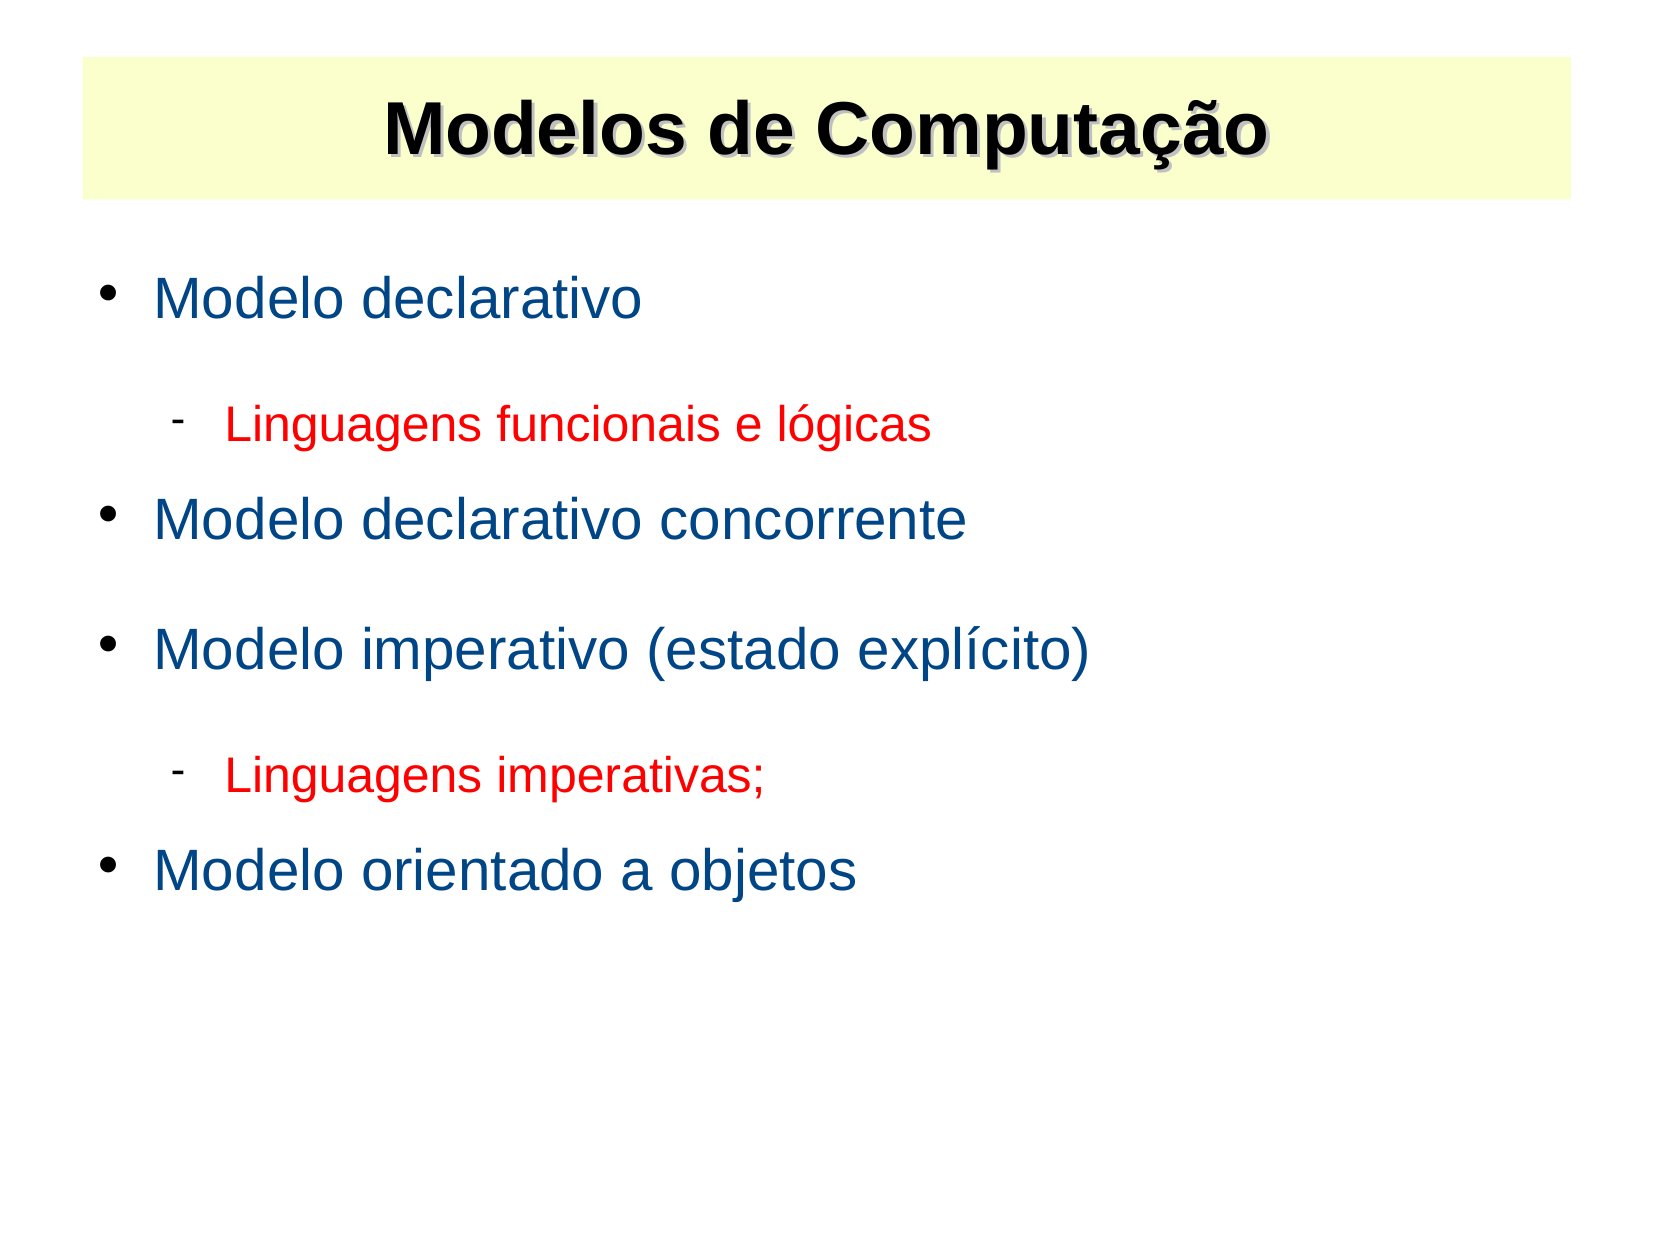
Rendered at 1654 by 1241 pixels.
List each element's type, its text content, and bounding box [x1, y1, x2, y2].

title Modelos de Computação [82, 56, 1571, 200]
list Modelo declarativo Linguagens funcionais e lógicas Modelo declarativo concorrente Modelo imperativo (estado explícito) Linguagens imperativas; Modelo orientado a objetos [82, 265, 1571, 1094]
